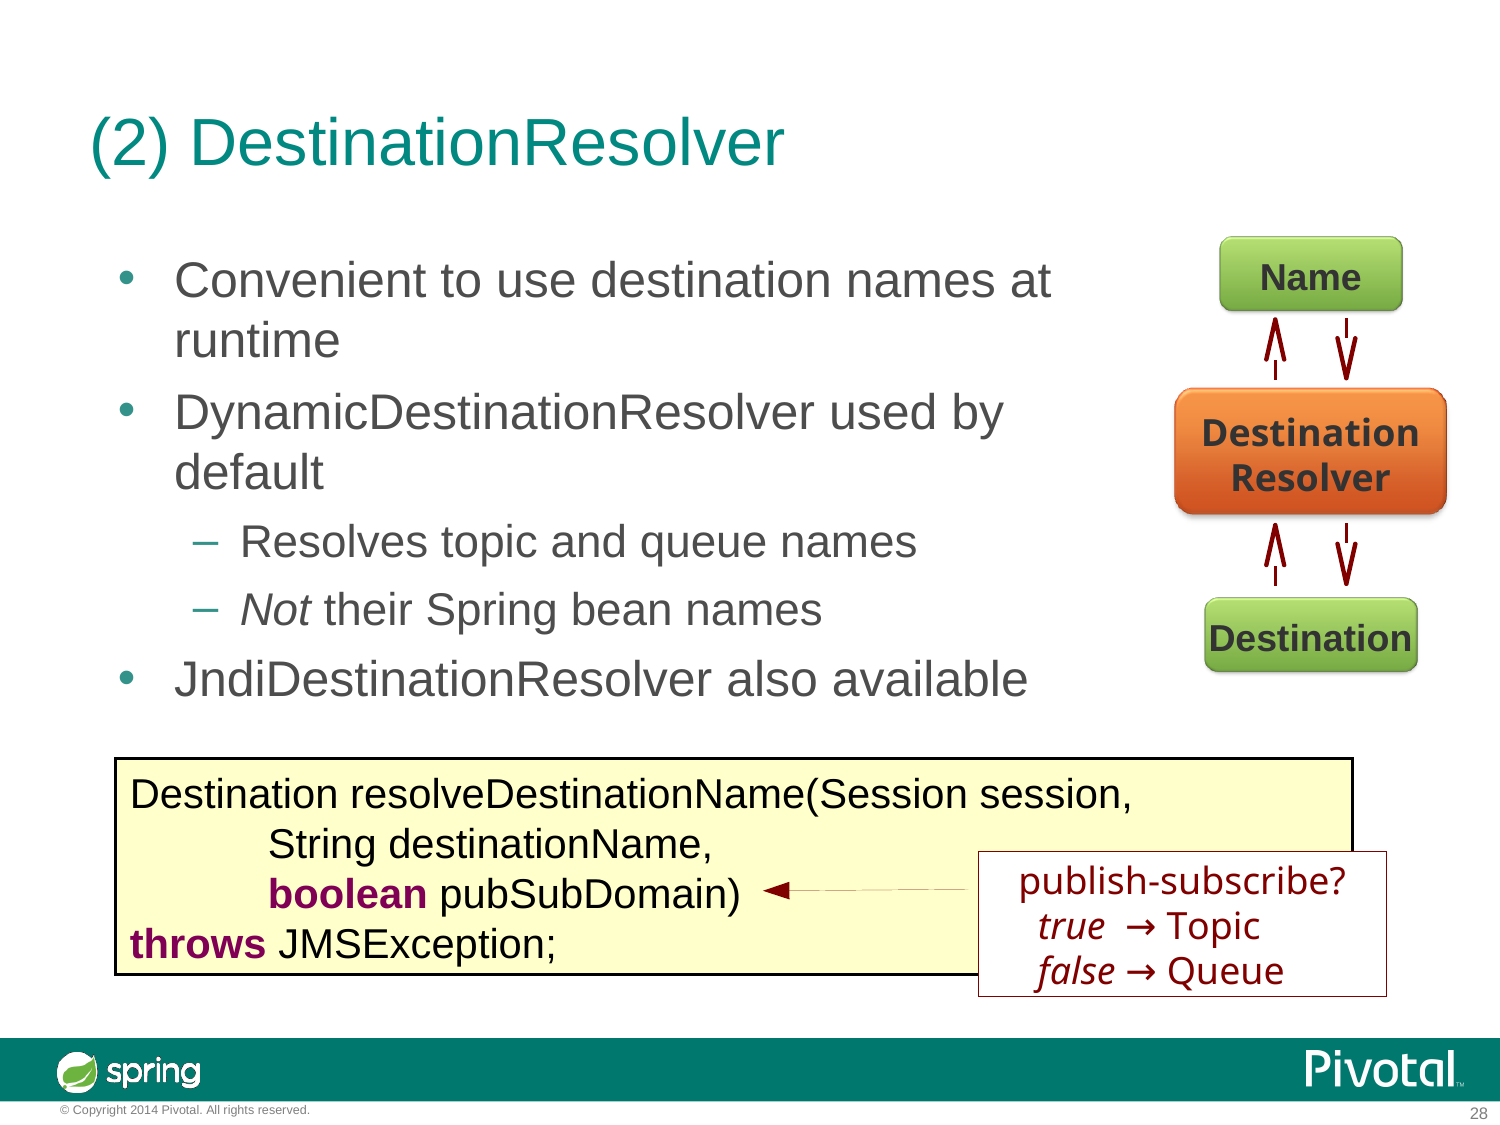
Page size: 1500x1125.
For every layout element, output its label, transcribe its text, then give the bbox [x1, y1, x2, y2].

picture [1215, 233, 1407, 318]
text_box Destination resolveDestinationName(Session session, String destinationName, boolean pubSubDomain) throws JMSException; [115, 758, 1353, 975]
text_box publish-subscribe? true → Topic false → Queue [978, 851, 1387, 997]
picture [32, 1041, 210, 1103]
title (2) DestinationResolver [75, 45, 1426, 233]
list Convenient to use destination names at runtime DynamicDestinationResolver used by default Resolves topic and queue names Not their Spring bean names JndiDestinationResolver also available [102, 239, 1109, 903]
picture [1199, 594, 1423, 679]
picture [1306, 1050, 1464, 1087]
picture [1167, 381, 1454, 527]
